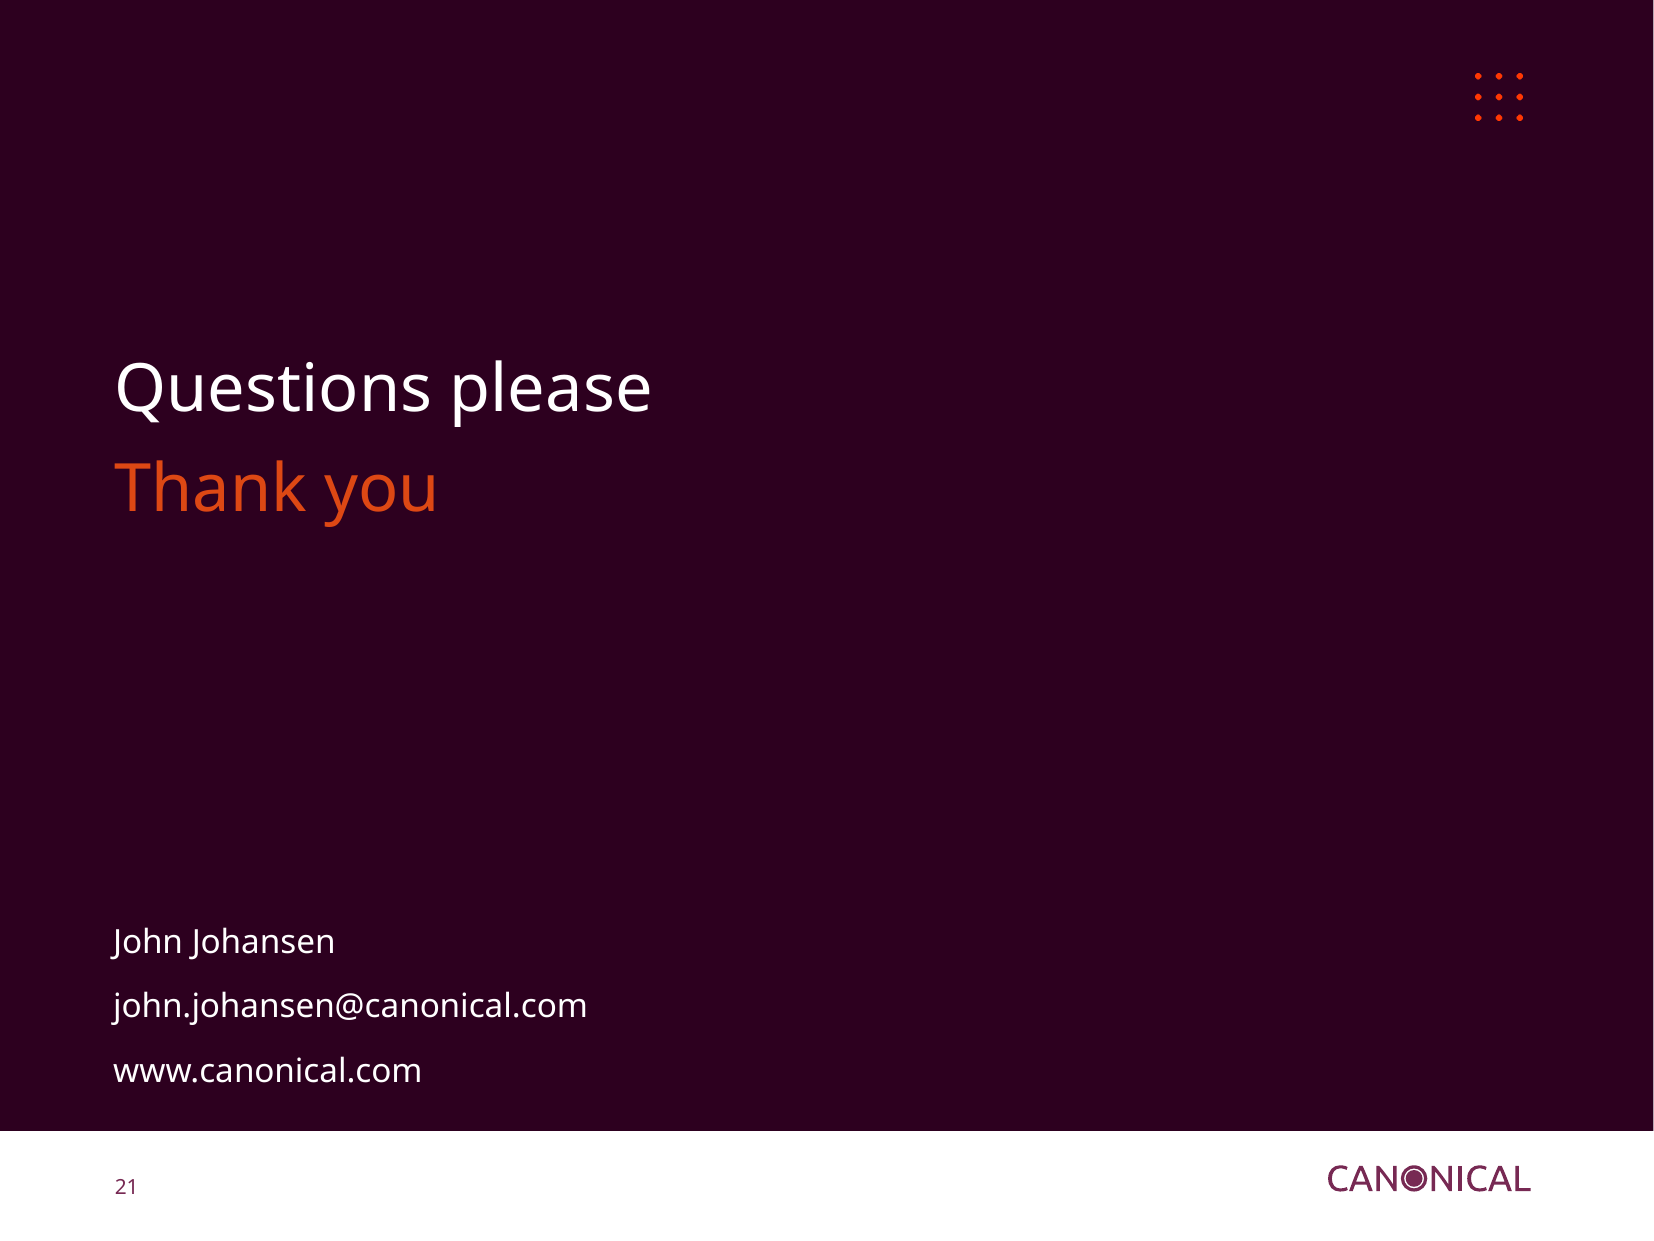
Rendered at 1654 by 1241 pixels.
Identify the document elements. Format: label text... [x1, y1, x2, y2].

list John Johansen john.johansen@canonical.com www.canonical.com [113, 913, 817, 1241]
picture [0, 0, 1654, 1131]
title Questions please Thank you [114, 352, 863, 510]
